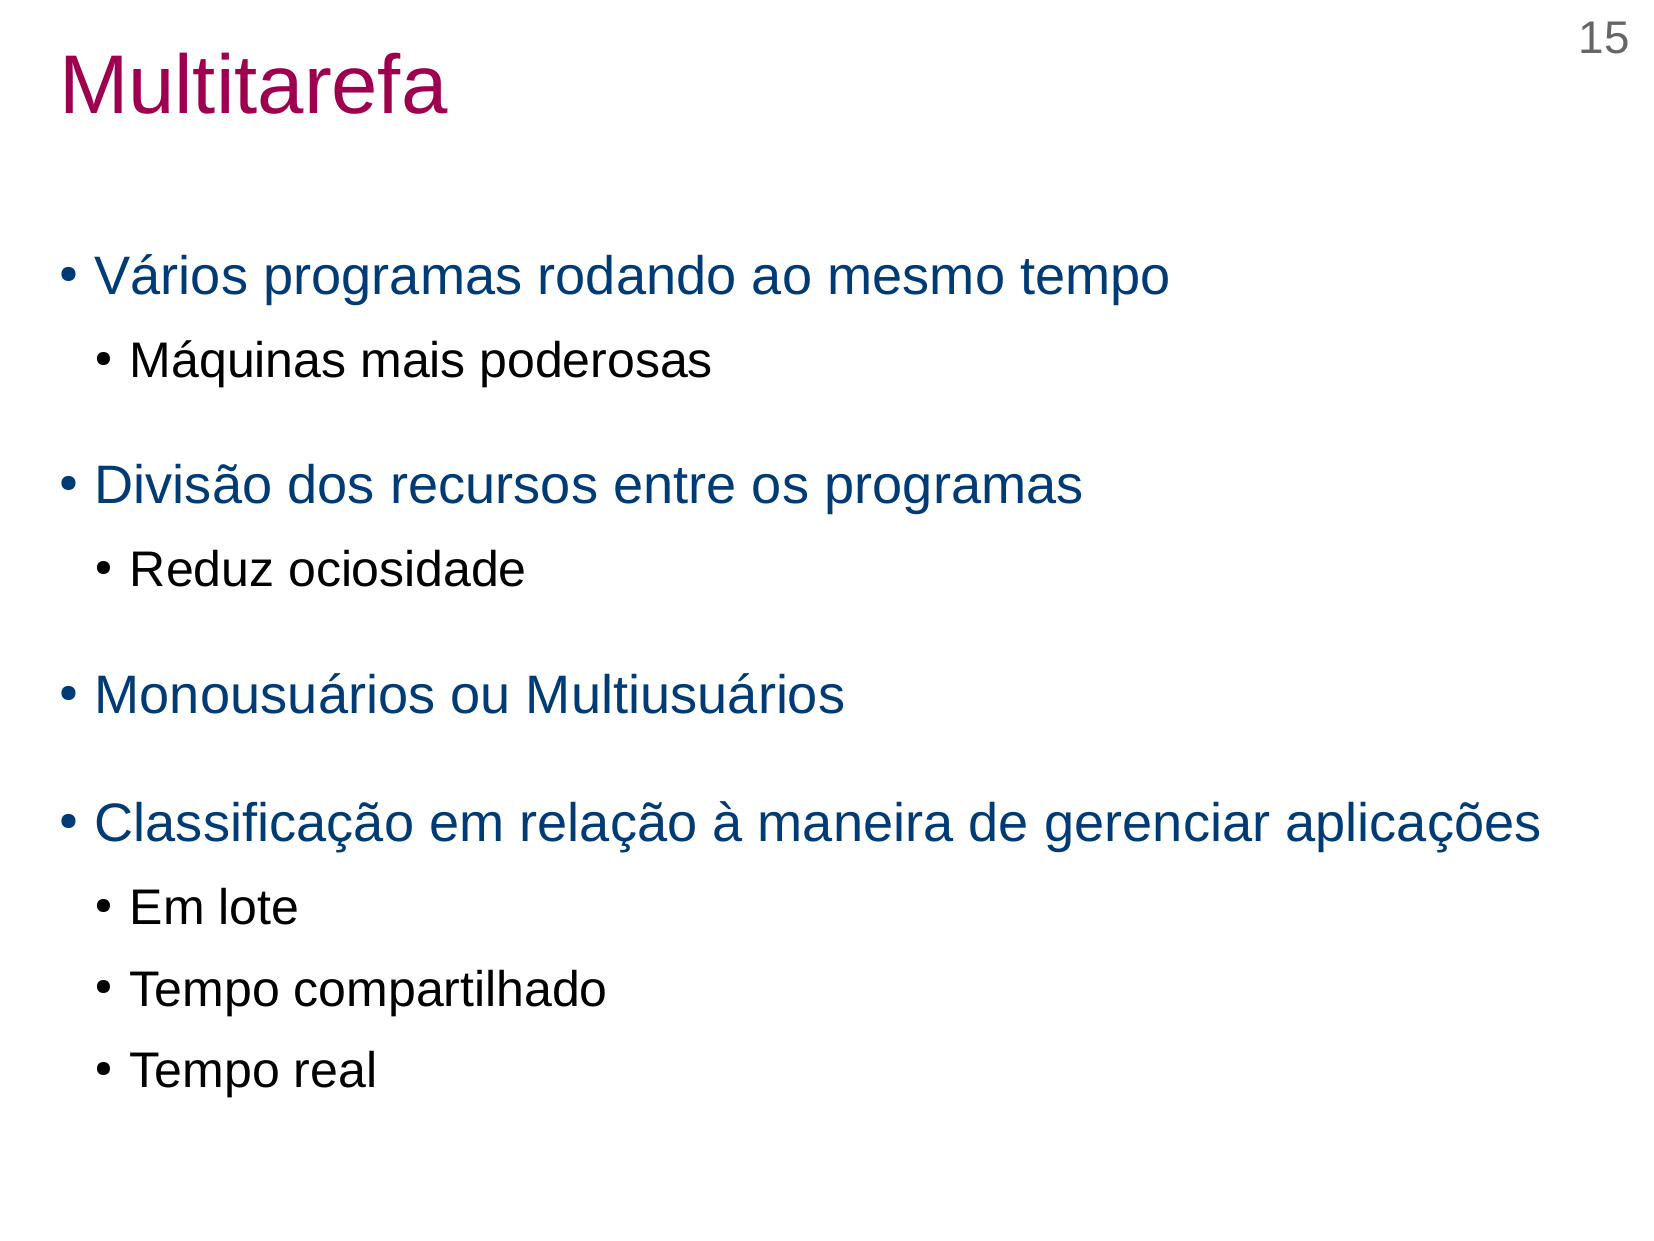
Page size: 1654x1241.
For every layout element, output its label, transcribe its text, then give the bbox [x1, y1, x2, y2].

title Multitarefa [59, 29, 1595, 148]
list Vários programas rodando ao mesmo tempo Máquinas mais poderosas Divisão dos recursos entre os programas Reduz ociosidade Monousuários ou Multiusuários Classificação em relação à maneira de gerenciar aplicações Em lote Tempo compartilhado Tempo real [59, 236, 1595, 1211]
